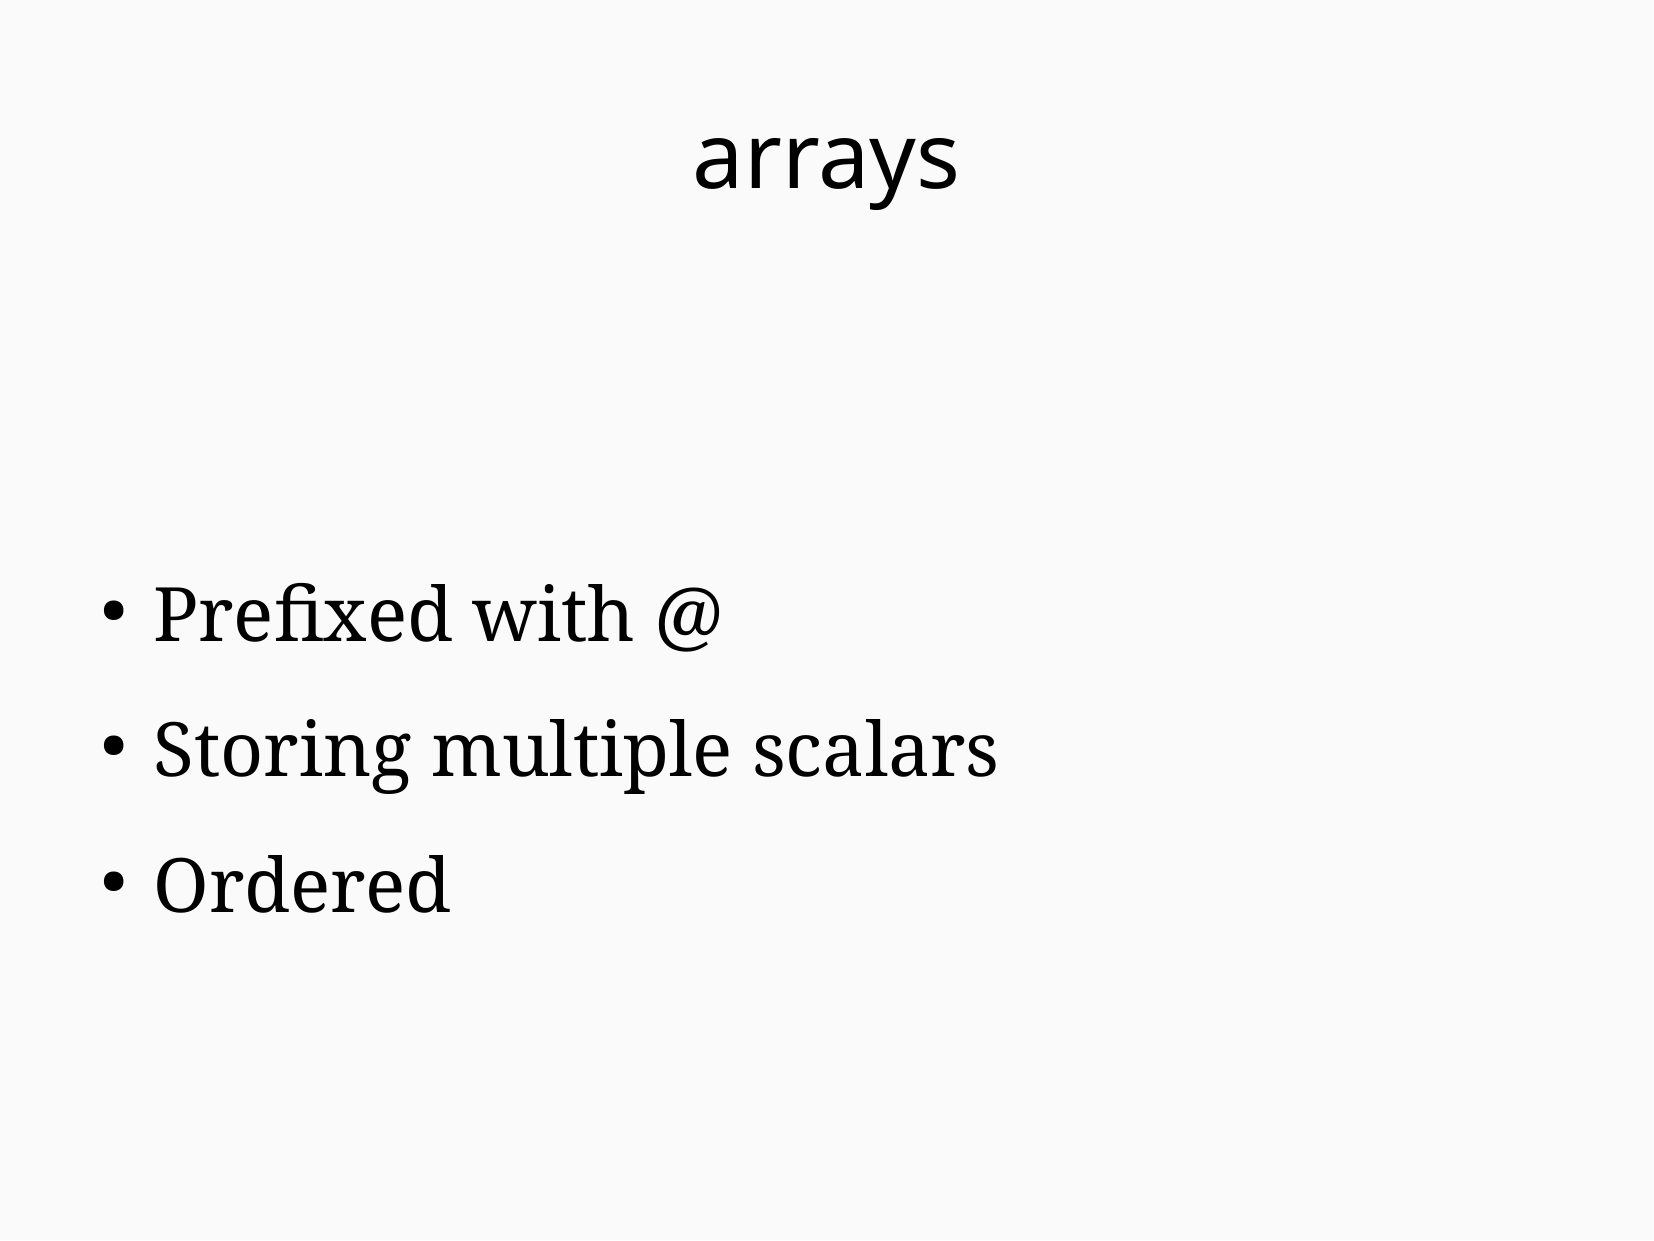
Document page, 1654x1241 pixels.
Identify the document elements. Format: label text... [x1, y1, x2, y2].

list Prefixed with @ Storing multiple scalars Ordered [82, 290, 1571, 1109]
title arrays [82, 49, 1571, 257]
